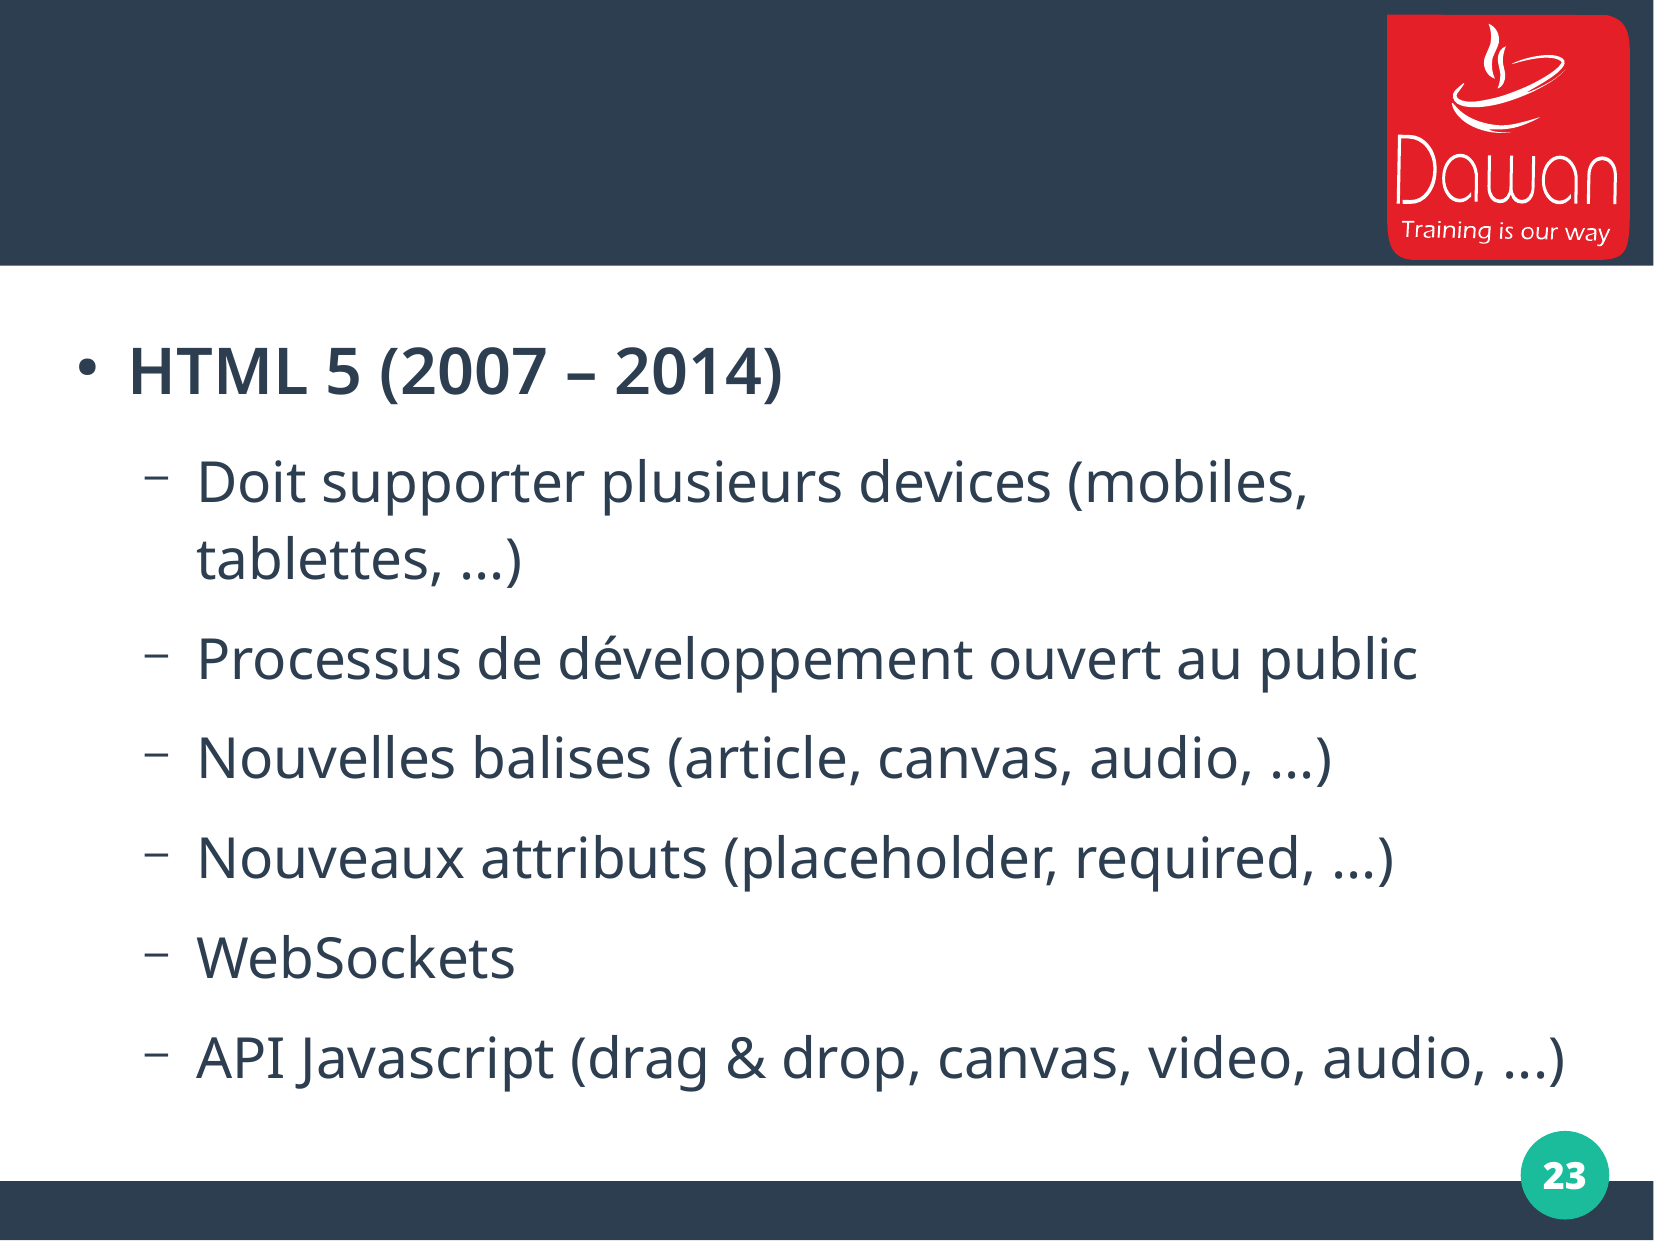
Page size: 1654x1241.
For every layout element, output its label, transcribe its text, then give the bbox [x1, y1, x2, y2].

picture [1387, 14, 1630, 260]
list HTML 5 (2007 – 2014) Doit supporter plusieurs devices (mobiles, tablettes, ...) Processus de développement ouvert au public Nouvelles balises (article, canvas, audio, ...) Nouveaux attributs (placeholder, required, ...) WebSockets API Javascript (drag & drop, canvas, video, audio, ...) [59, 324, 1595, 1152]
